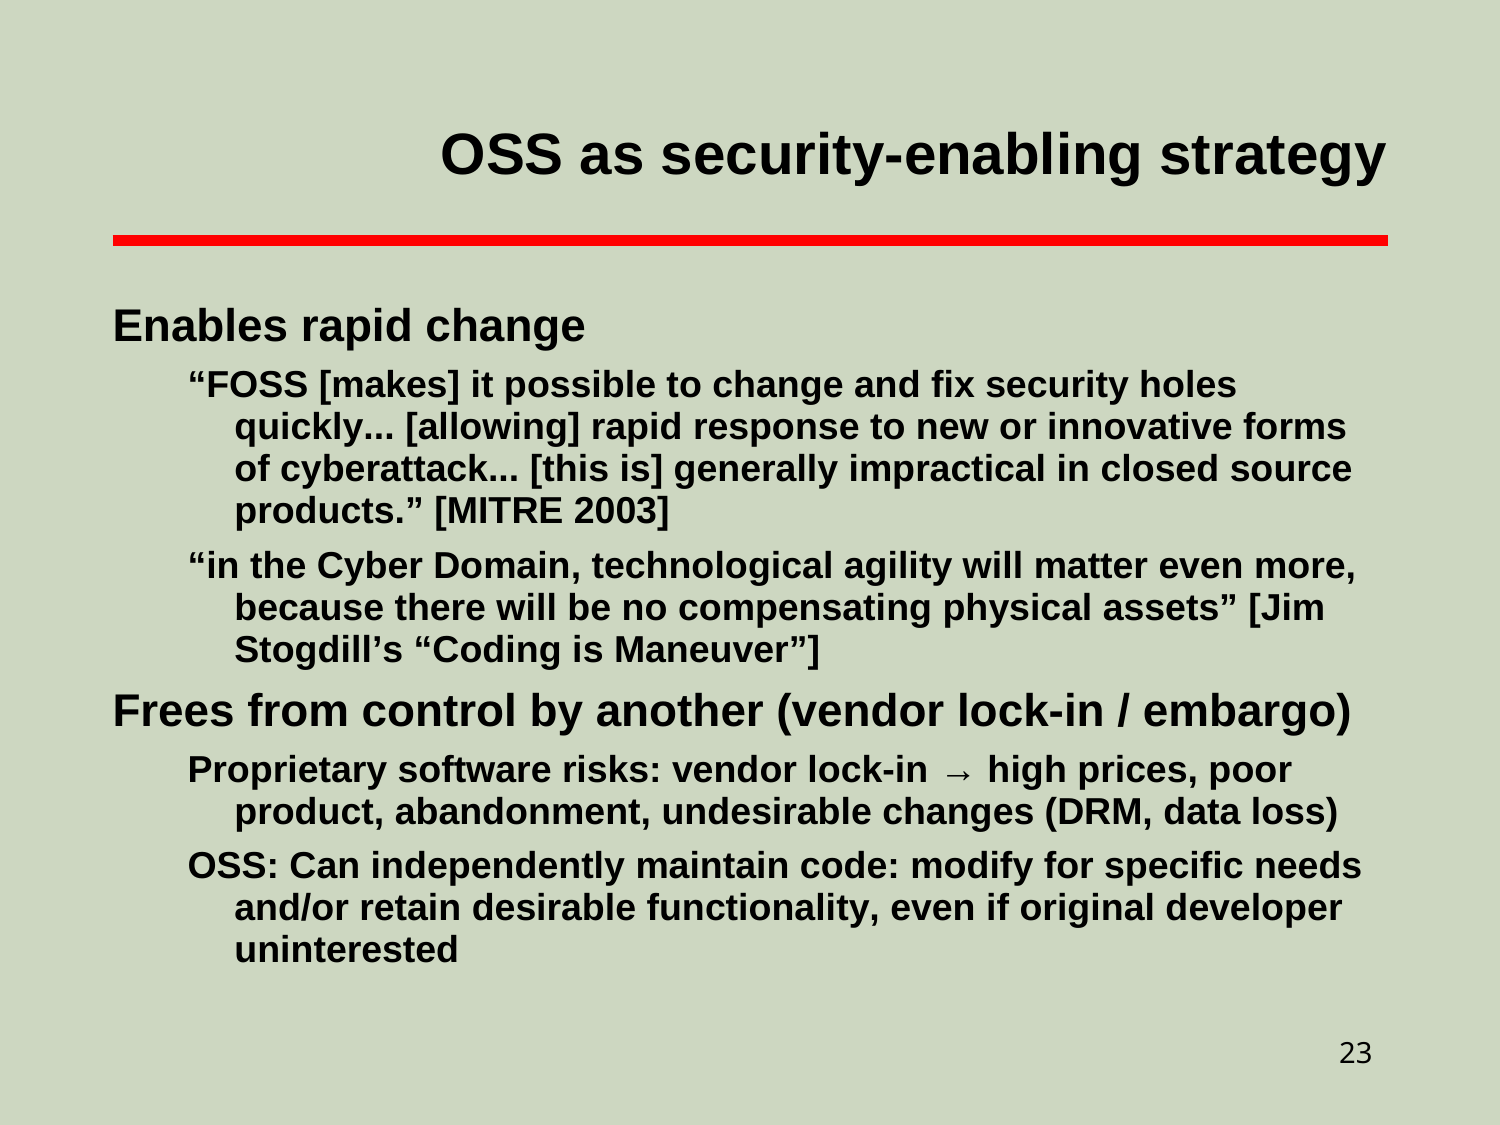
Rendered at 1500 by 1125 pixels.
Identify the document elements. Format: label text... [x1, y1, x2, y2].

title OSS as security-enabling strategy [337, 93, 1388, 217]
list Enables rapid change “FOSS [makes] it possible to change and fix security holes quickly... [allowing] rapid response to new or innovative forms of cyberattack... [this is] generally impractical in closed source products.” [MITRE 2003] “in the Cyber Domain, technological agility will matter even more, because there will be no compensating physical assets” [Jim Stogdill’s “Coding is Maneuver”] Frees from control by another (vendor lock-in / embargo) Proprietary software risks: vendor lock-in → high prices, poor product, abandonment, undesirable changes (DRM, data loss) OSS: Can independently maintain code: modify for specific needs and/or retain desirable functionality, even if original developer uninterested [112, 299, 1388, 1084]
